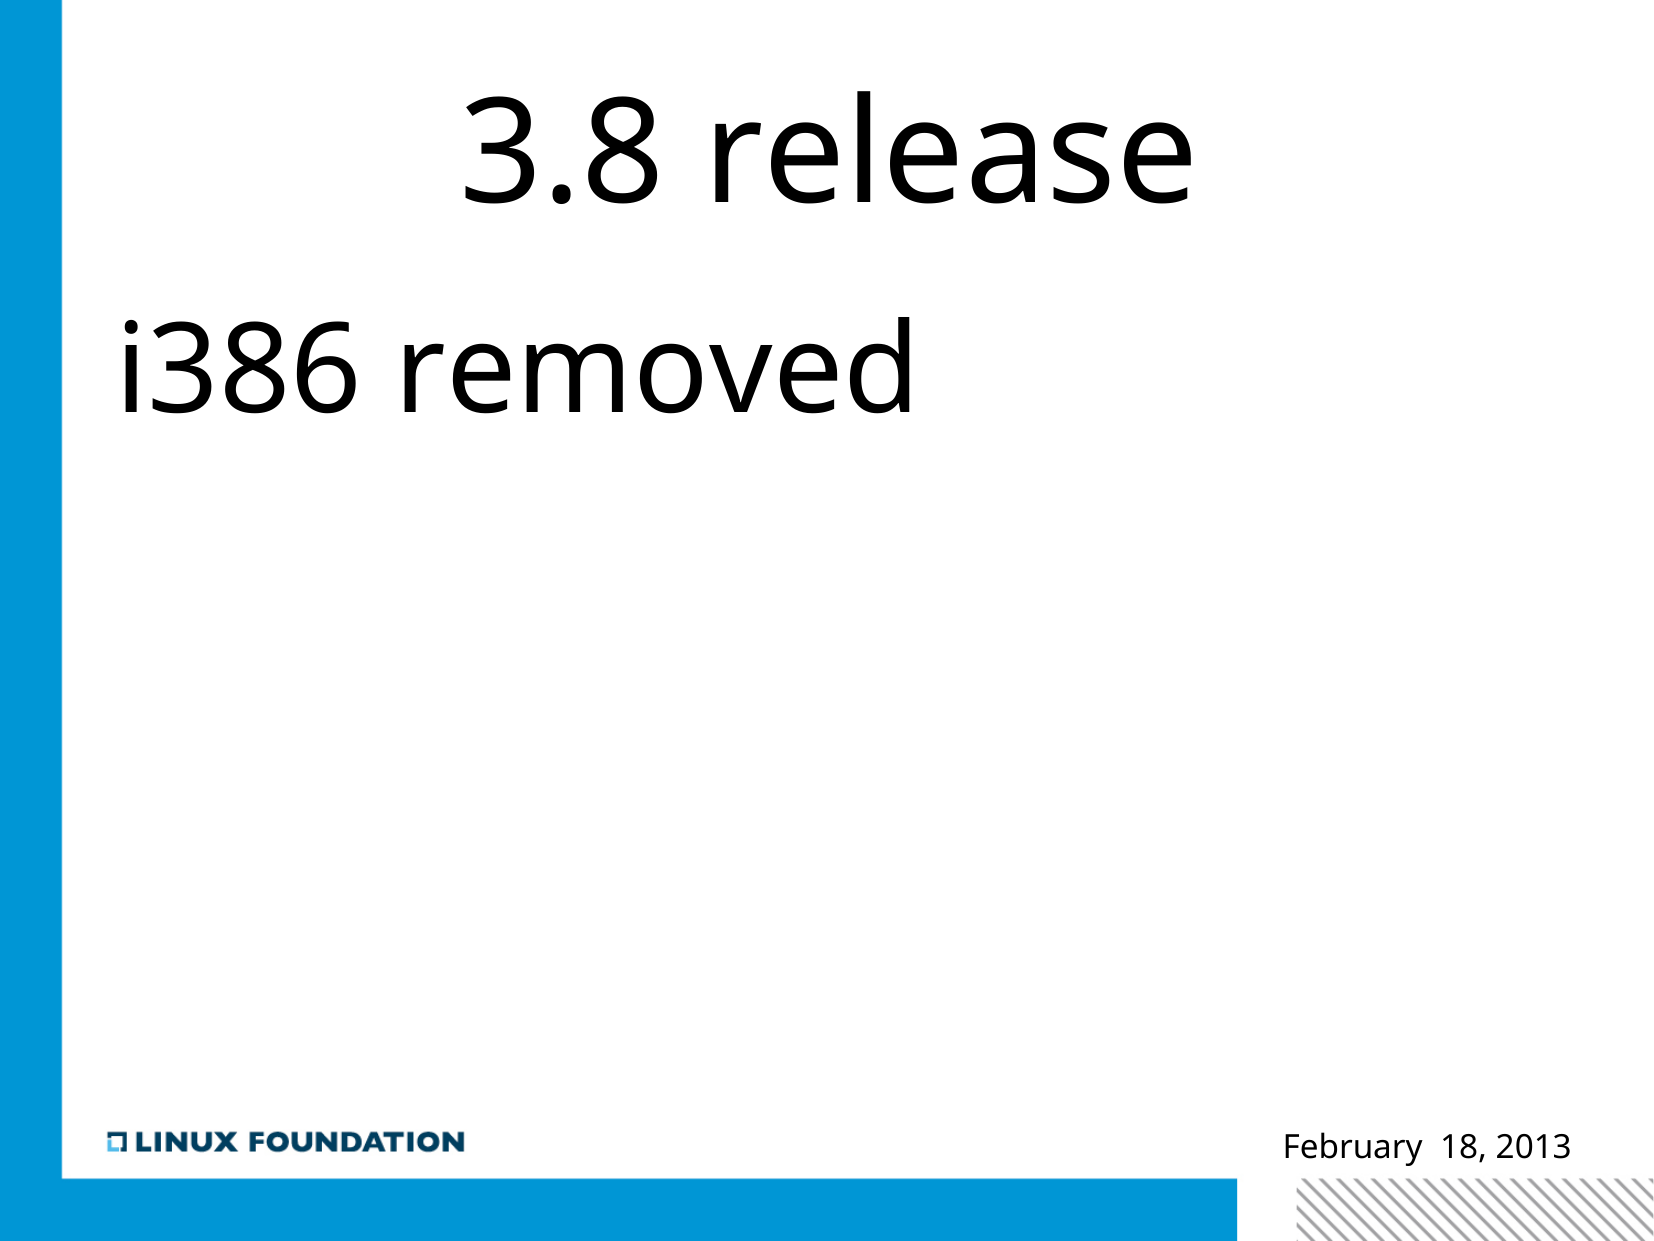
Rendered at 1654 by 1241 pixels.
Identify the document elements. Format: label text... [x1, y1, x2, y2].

text_box i386 removed [100, 271, 950, 905]
text_box February 18, 2013 [1267, 1115, 1589, 1170]
picture [62, 0, 1654, 1241]
text_box 3.8 release [445, 39, 1209, 230]
